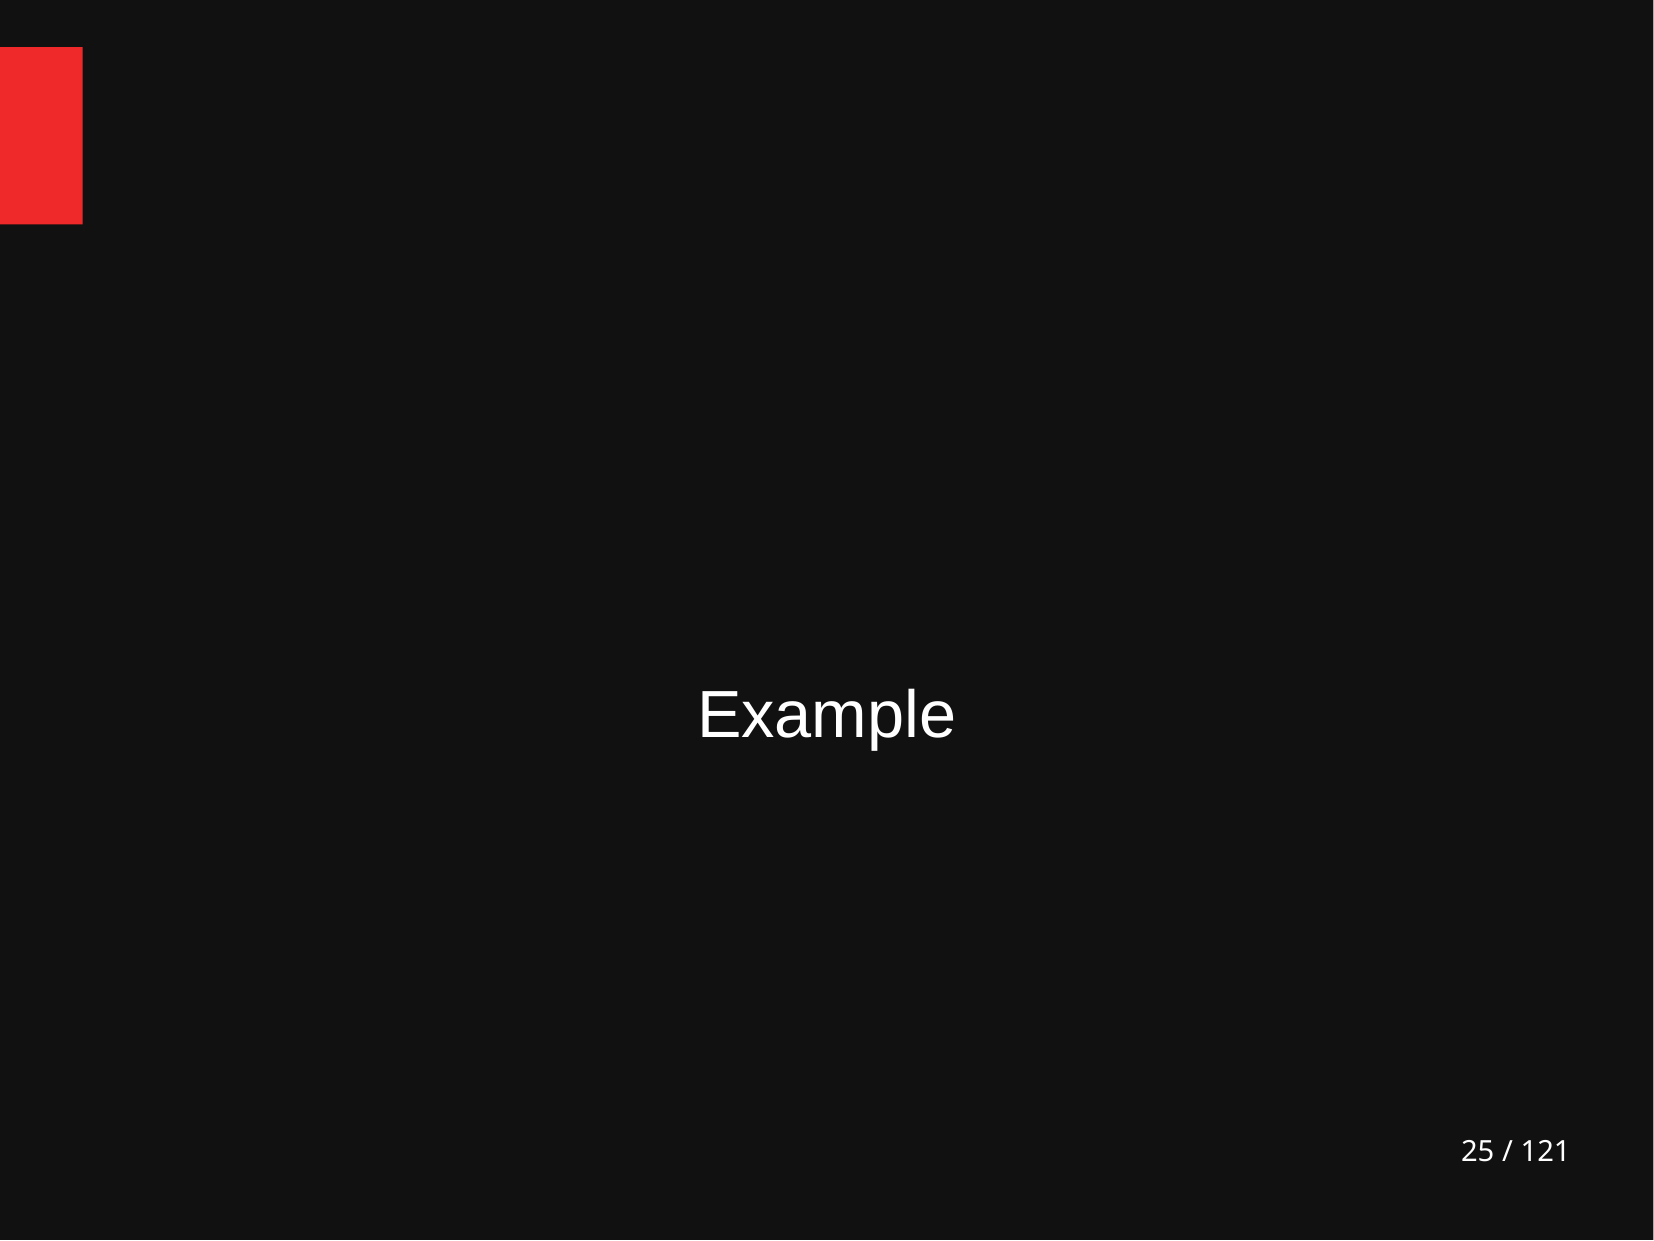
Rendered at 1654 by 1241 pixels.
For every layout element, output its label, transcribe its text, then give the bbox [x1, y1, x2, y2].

subtitle Example [118, 354, 1536, 1074]
